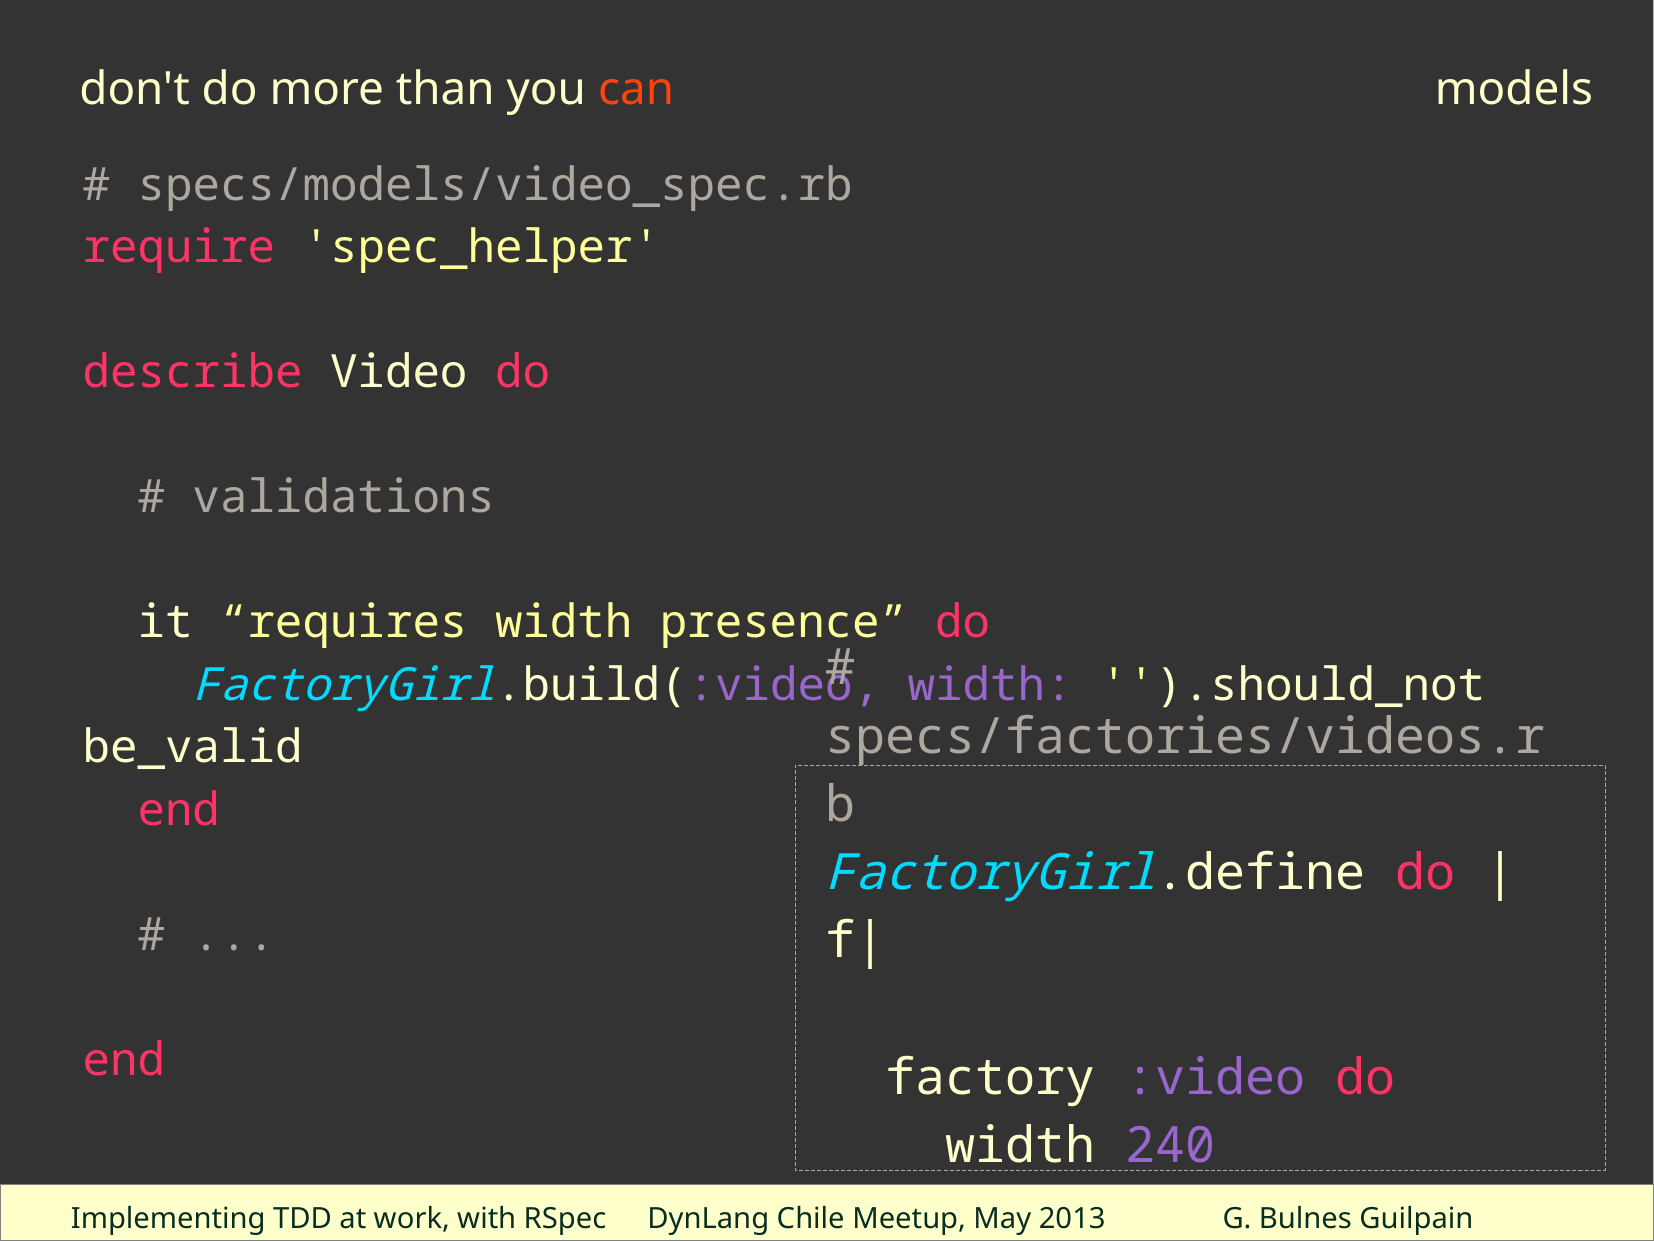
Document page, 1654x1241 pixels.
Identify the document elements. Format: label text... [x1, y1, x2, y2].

text_box DynLang Chile Meetup, May 2013 [632, 1190, 1021, 1239]
subtitle # specs/models/video_spec.rb require 'spec_helper' describe Video do # validations it “requires width presence” do FactoryGirl.build(:video, width: '').should_not be_valid end # ... end [82, 59, 1571, 1181]
text_box G. Bulnes Guilpain [1207, 1190, 1435, 1239]
text_box # specs/factories/videos.rb FactoryGirl.define do |f| factory :video do width 240 end end [825, 765, 1568, 1181]
text_box models [1420, 48, 1571, 115]
text_box Implementing TDD at work, with RSpec [56, 1190, 506, 1239]
text_box don't do more than you can [64, 48, 556, 115]
text_box [0, 1184, 1654, 1241]
